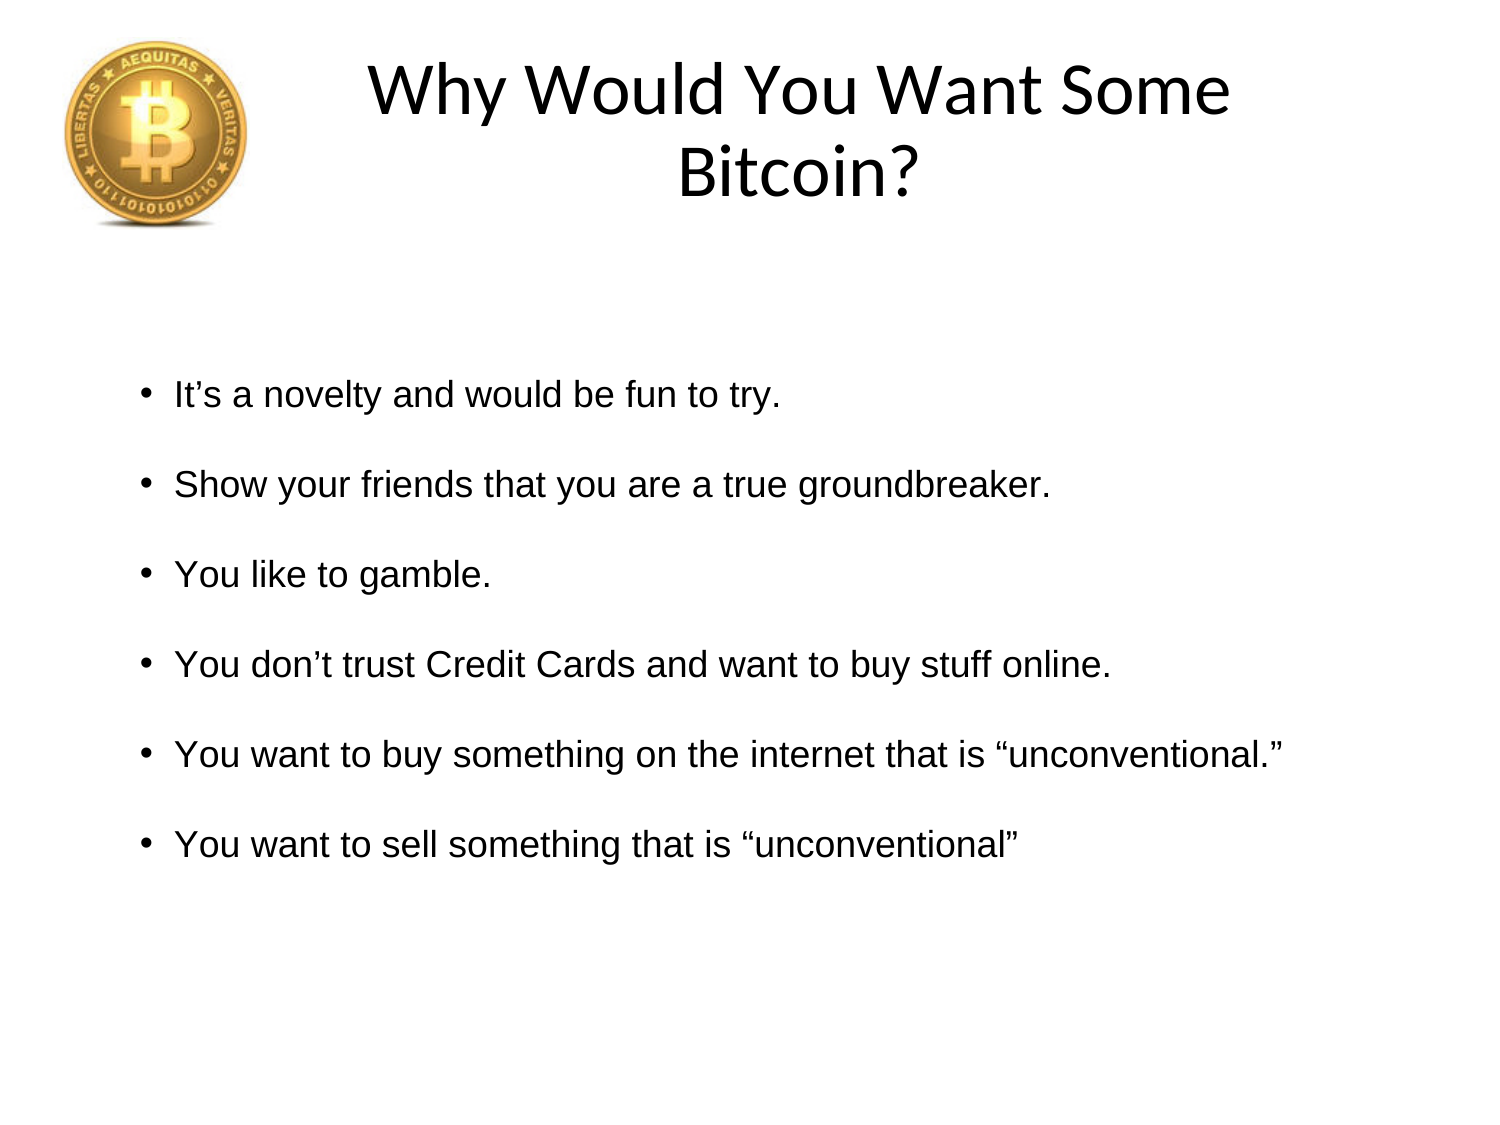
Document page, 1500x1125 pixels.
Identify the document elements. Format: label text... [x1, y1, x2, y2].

picture [62, 37, 250, 230]
text_box It’s a novelty and would be fun to try. Show your friends that you are a true groundbreaker. You like to gamble. You don’t trust Credit Cards and want to buy stuff online. You want to buy something on the internet that is “unconventional.” You want to sell something that is “unconventional” [124, 362, 1413, 918]
text_box Why Would You Want Some Bitcoin? [275, 37, 1326, 225]
